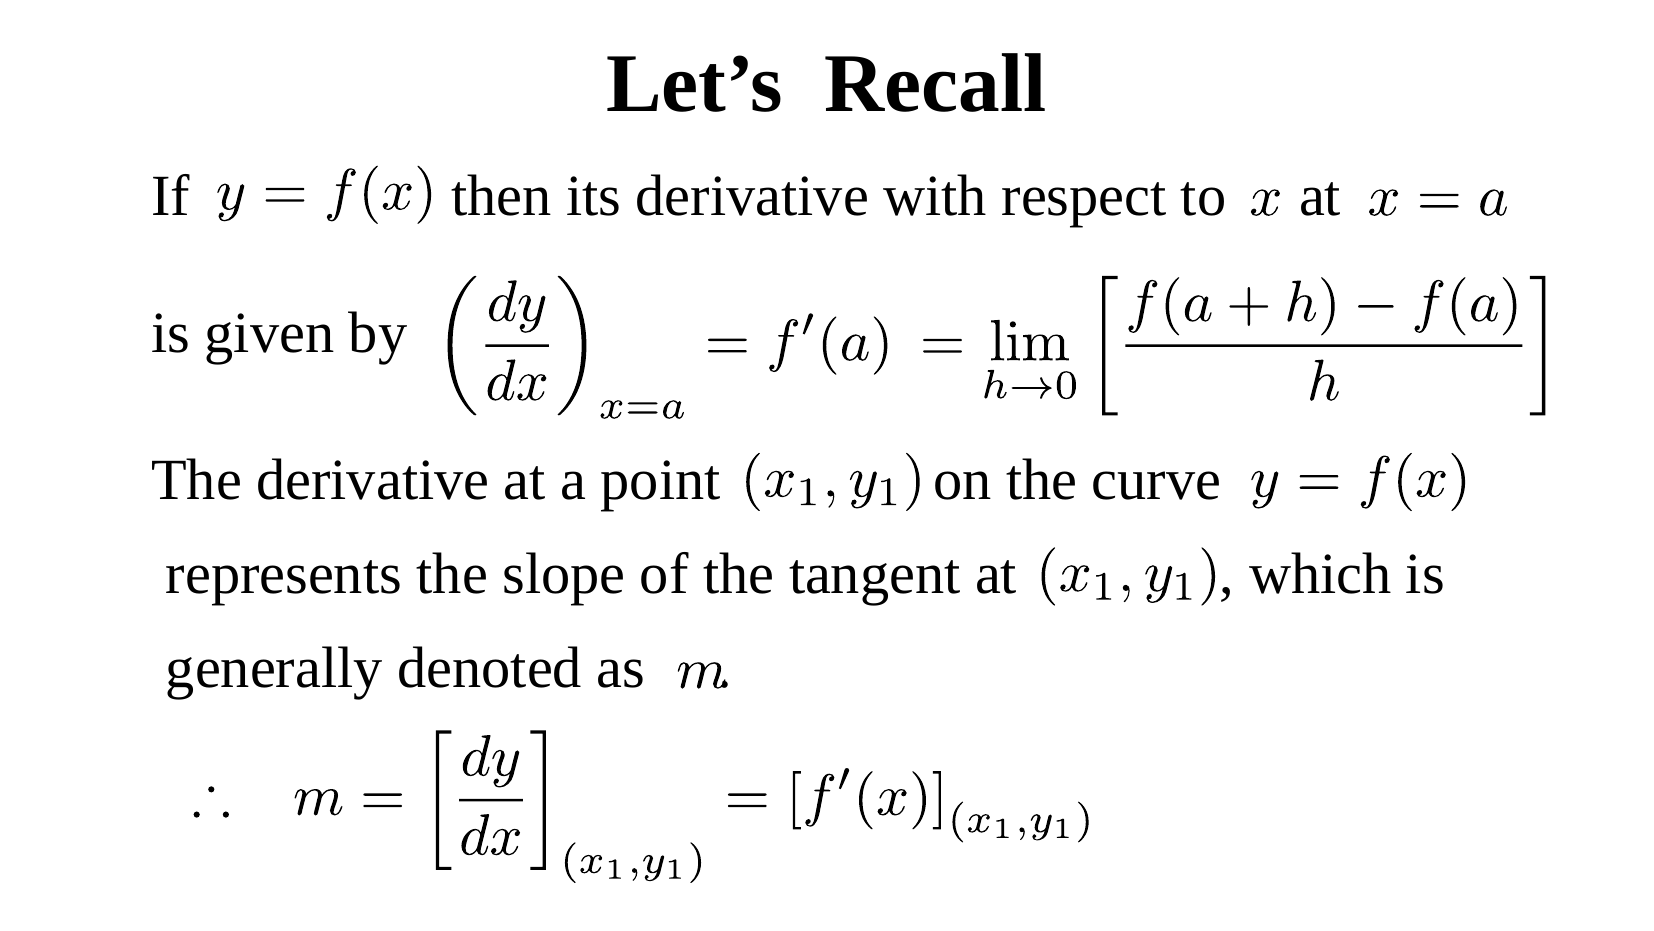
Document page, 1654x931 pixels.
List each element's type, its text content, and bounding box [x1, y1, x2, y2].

text_box [294, 730, 1089, 884]
text_box [1251, 452, 1466, 512]
title Let’s Recall [82, 37, 1571, 130]
text_box [677, 662, 726, 689]
text_box [743, 452, 920, 512]
text_box [1369, 189, 1507, 216]
text_box [217, 165, 432, 224]
text_box [193, 786, 229, 818]
list If then its derivative with respect to at is given by The derivative at a point on the curve represents the slope of the tangent at , which is generally denoted as . [80, 163, 1569, 896]
text_box [438, 275, 888, 419]
text_box [1038, 547, 1216, 606]
text_box [922, 275, 1546, 416]
text_box [1250, 189, 1280, 216]
